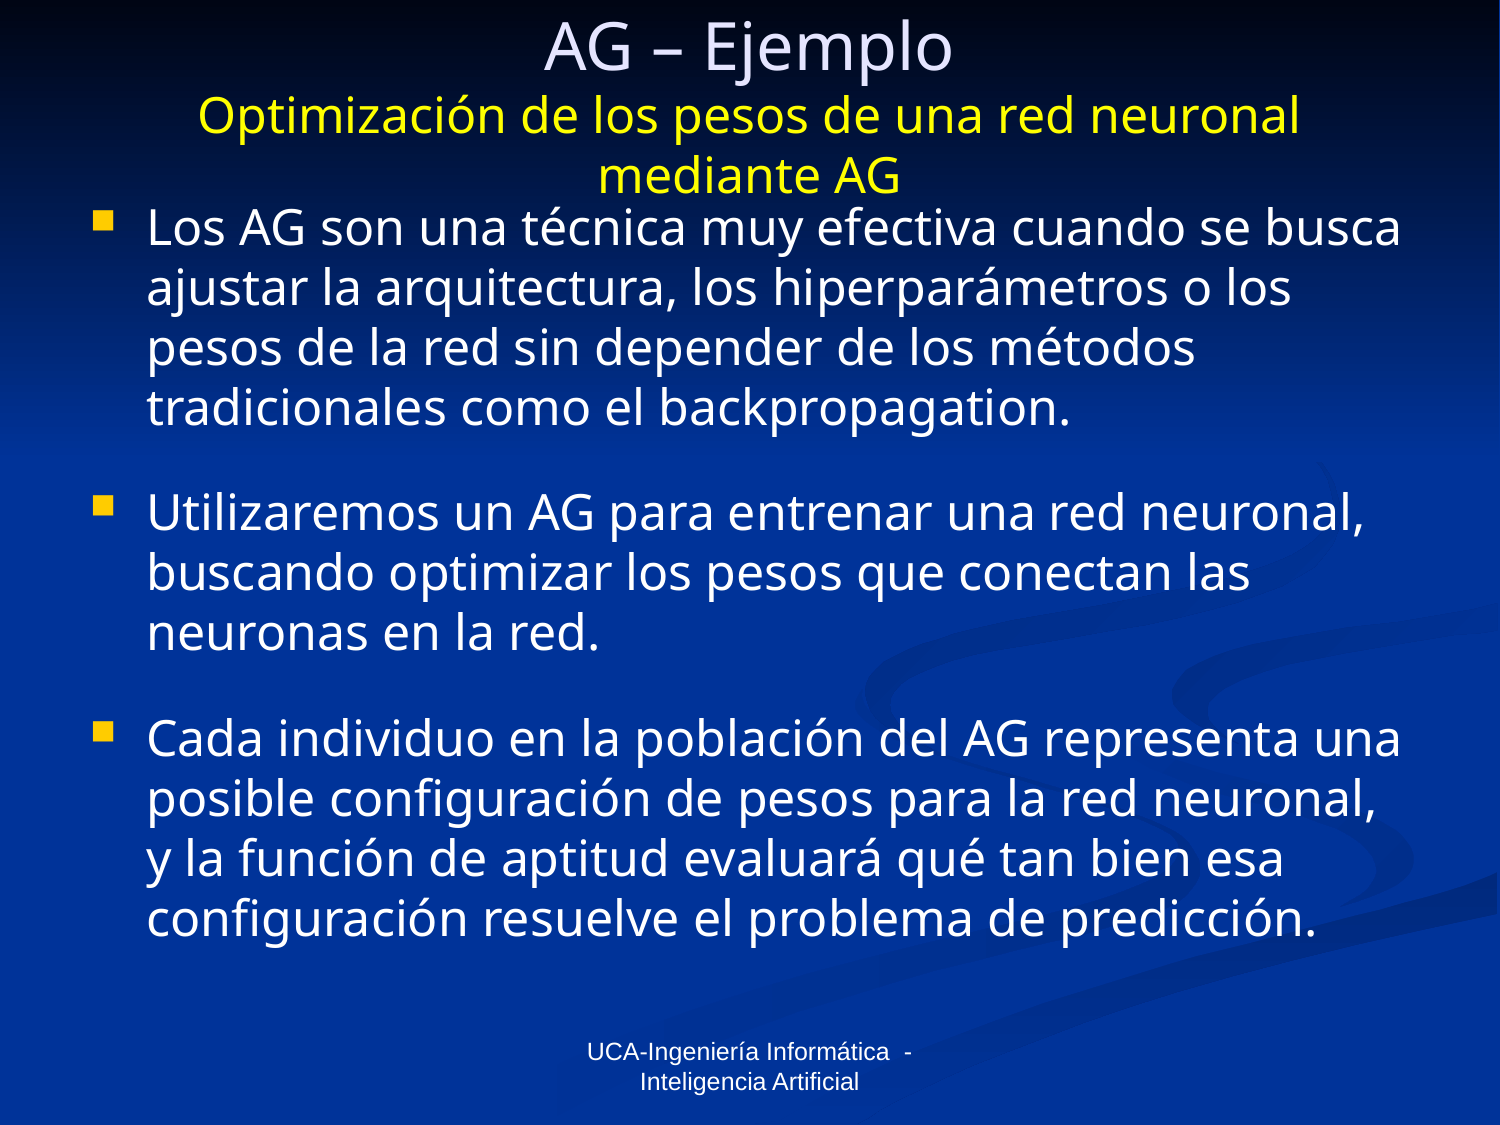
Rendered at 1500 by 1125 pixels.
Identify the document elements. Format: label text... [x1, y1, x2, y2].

title AG – Ejemplo Optimización de los pesos de una red neuronal mediante AG [75, 45, 1425, 163]
list Los AG son una técnica muy efectiva cuando se busca ajustar la arquitectura, los hiperparámetros o los pesos de la red sin depender de los métodos tradicionales como el backpropagation. Utilizaremos un AG para entrenar una red neuronal, buscando optimizar los pesos que conectan las neuronas en la red. Cada individuo en la población del AG representa una posible configuración de pesos para la red neuronal, y la función de aptitud evaluará qué tan bien esa configuración resuelve el problema de predicción. [75, 187, 1425, 1005]
footer UCA-Ingeniería Informática - Inteligencia Artificial [512, 1025, 988, 1104]
